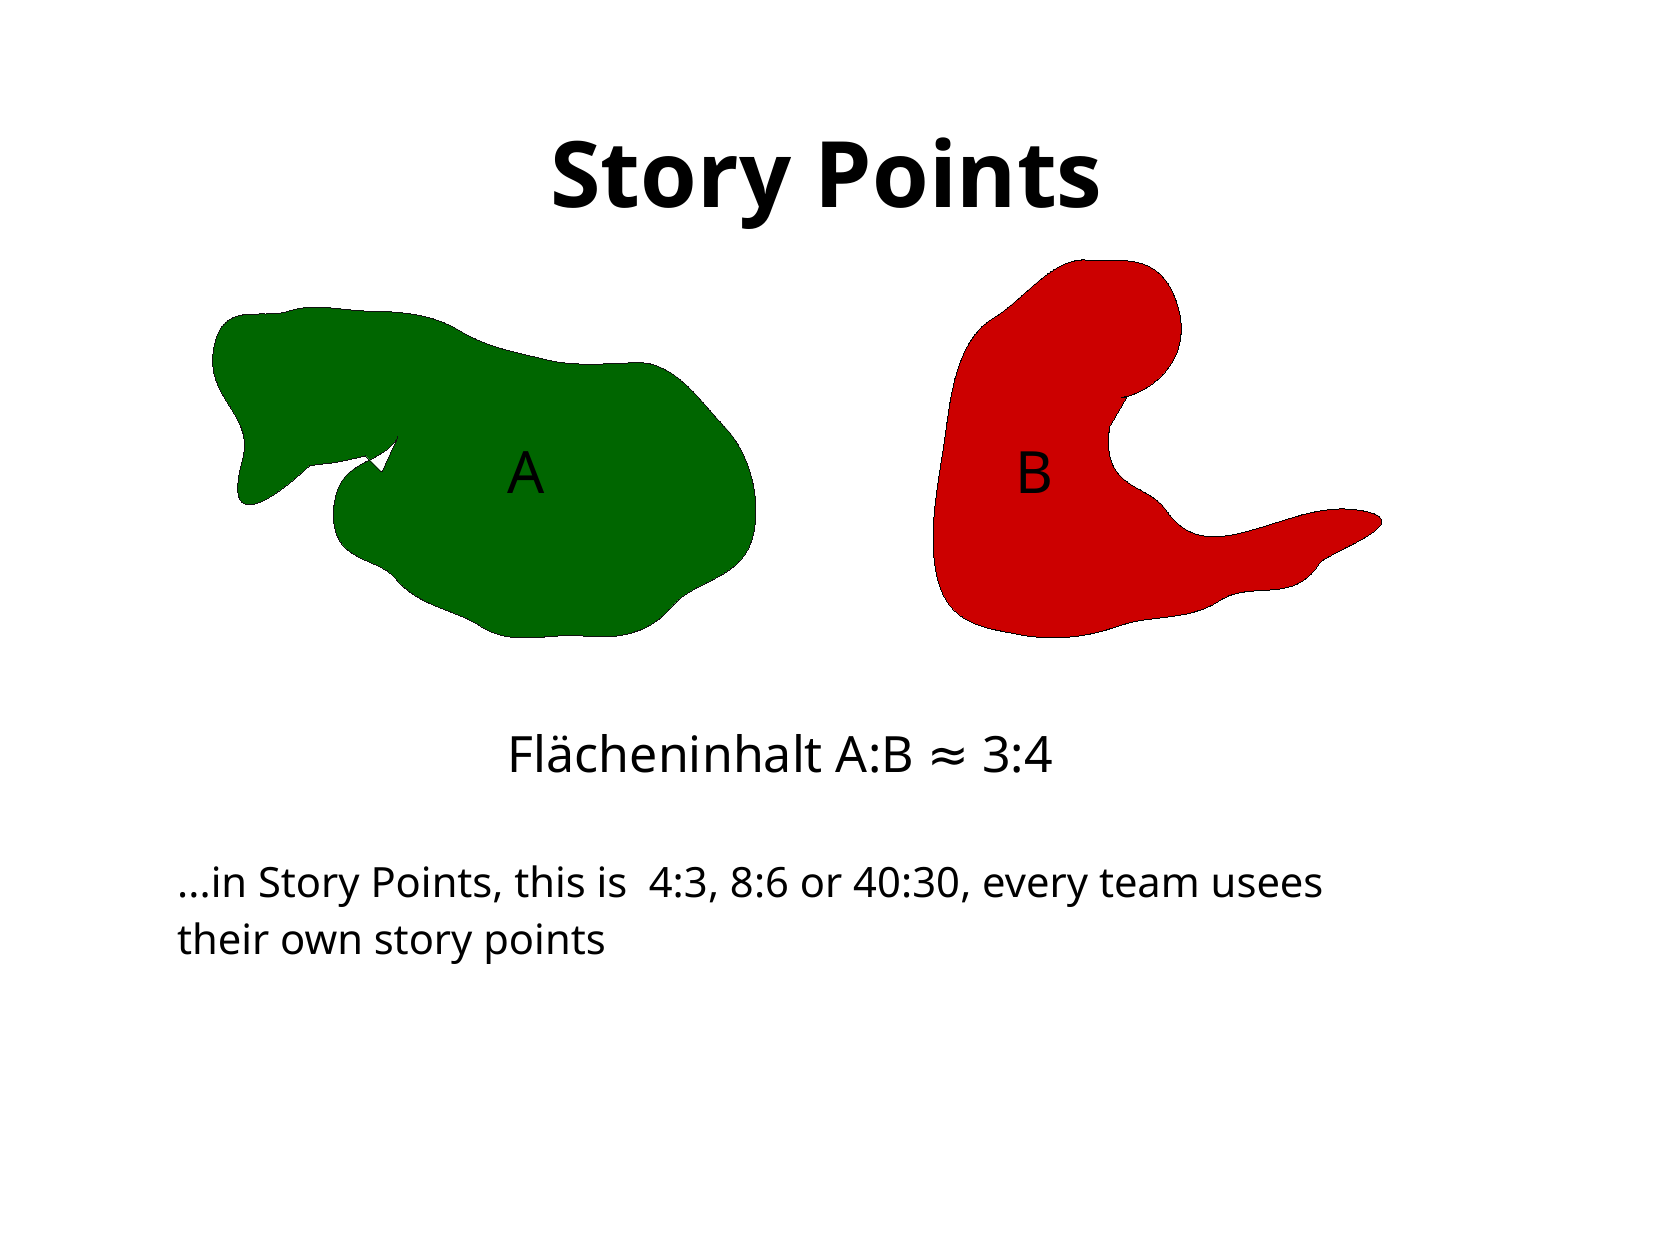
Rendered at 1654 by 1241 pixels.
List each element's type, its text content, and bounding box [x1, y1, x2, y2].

text_box B [1015, 433, 1066, 508]
text_box [212, 307, 756, 638]
title Story Points [224, 37, 1430, 308]
text_box Flächeninhalt A:B ≈ 3:4 [507, 679, 1193, 827]
text_box ...in Story Points, this is 4:3, 8:6 or 40:30, every team usees their own story points [177, 838, 1418, 981]
text_box A [507, 433, 558, 508]
text_box [933, 259, 1382, 638]
